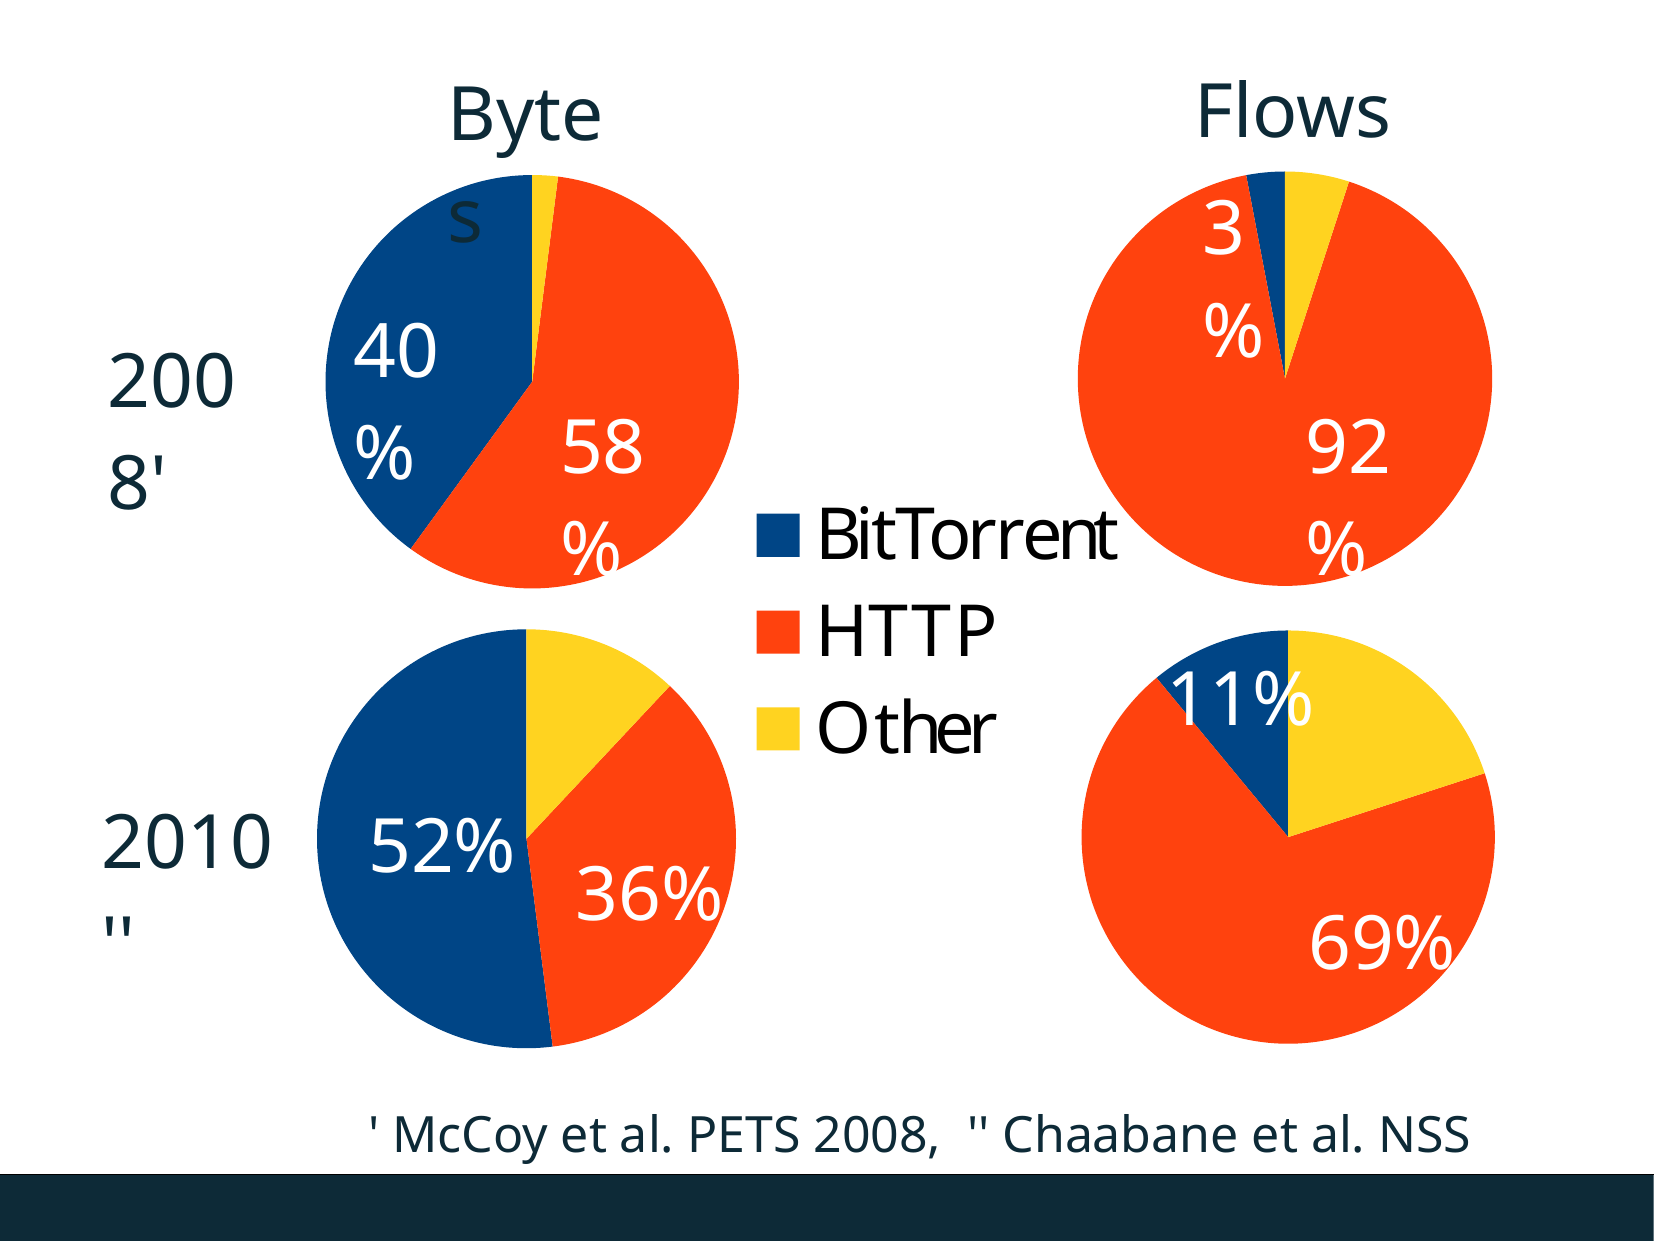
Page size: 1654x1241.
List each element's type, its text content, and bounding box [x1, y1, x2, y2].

picture [196, 171, 1543, 1049]
text_box Flows [1180, 49, 1598, 151]
text_box ' McCoy et al. PETS 2008, '' Chaabane et al. NSS 2010 [353, 1091, 1608, 1165]
text_box 52% [353, 784, 541, 886]
text_box Bytes [432, 52, 627, 154]
text_box 92% [1290, 385, 1448, 487]
text_box 11% [1152, 638, 1370, 739]
text_box 36% [560, 832, 752, 934]
text_box 2010'' [86, 780, 295, 882]
text_box 58% [545, 385, 703, 487]
text_box 2008' [92, 319, 287, 421]
text_box 40% [338, 289, 496, 391]
text_box 3% [1187, 167, 1315, 268]
text_box 69% [1293, 881, 1511, 983]
